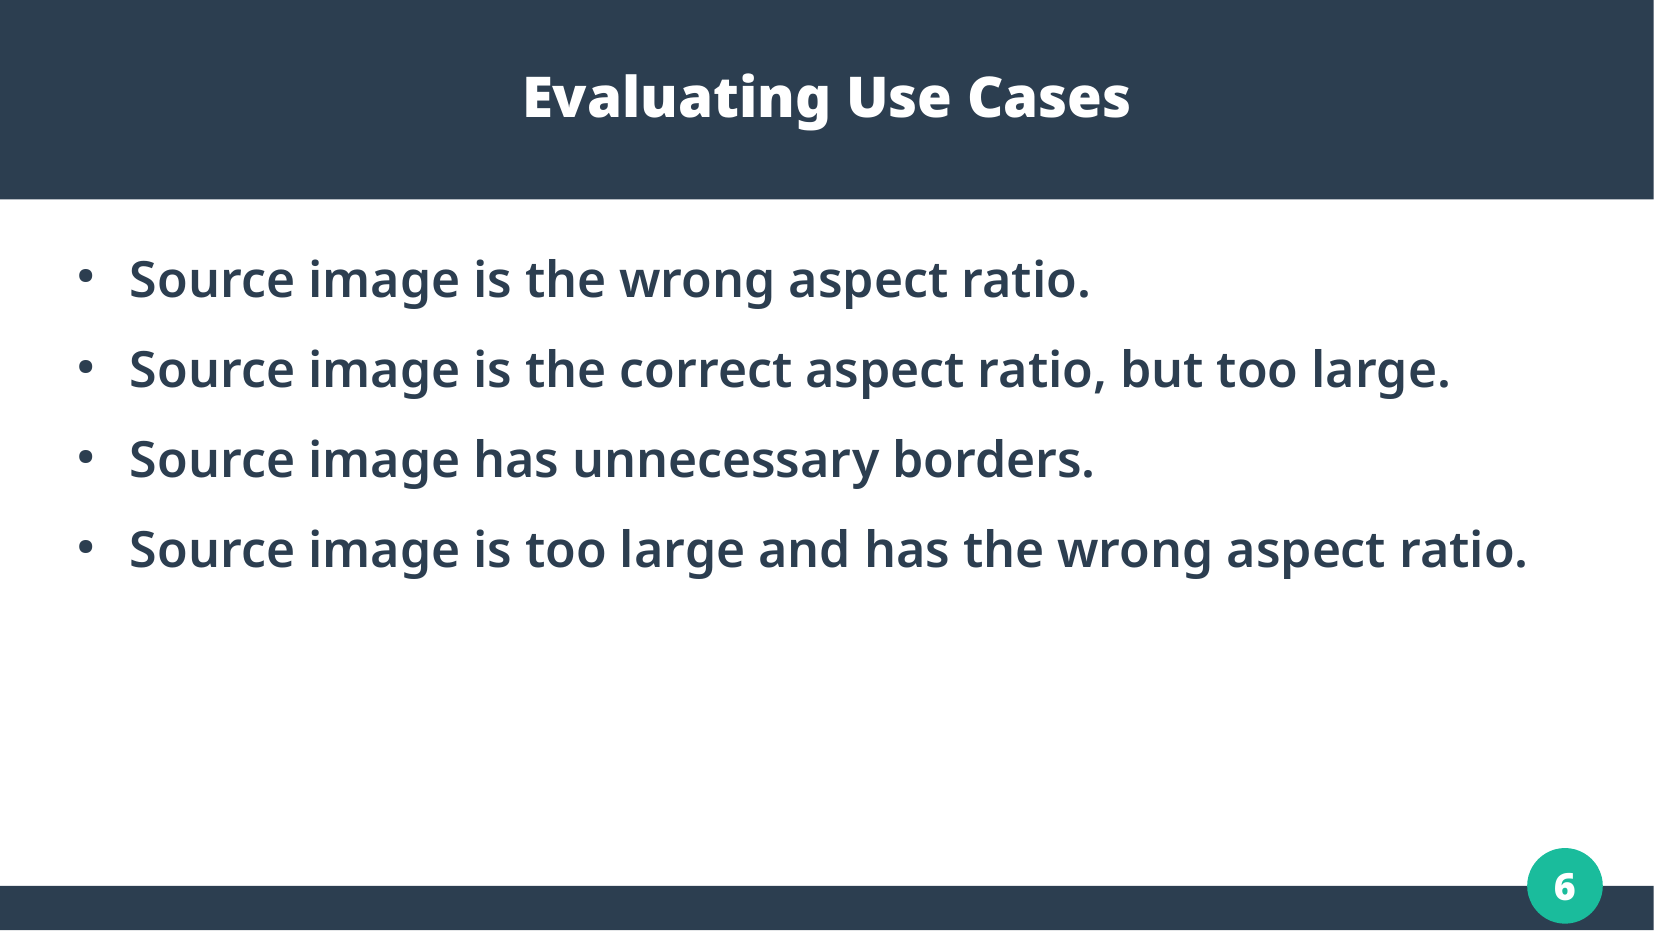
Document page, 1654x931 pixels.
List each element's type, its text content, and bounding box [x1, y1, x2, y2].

title Evaluating Use Cases [59, 37, 1595, 155]
list Source image is the wrong aspect ratio. Source image is the correct aspect ratio, but too large. Source image has unnecessary borders. Source image is too large and has the wrong aspect ratio. [59, 243, 1595, 864]
